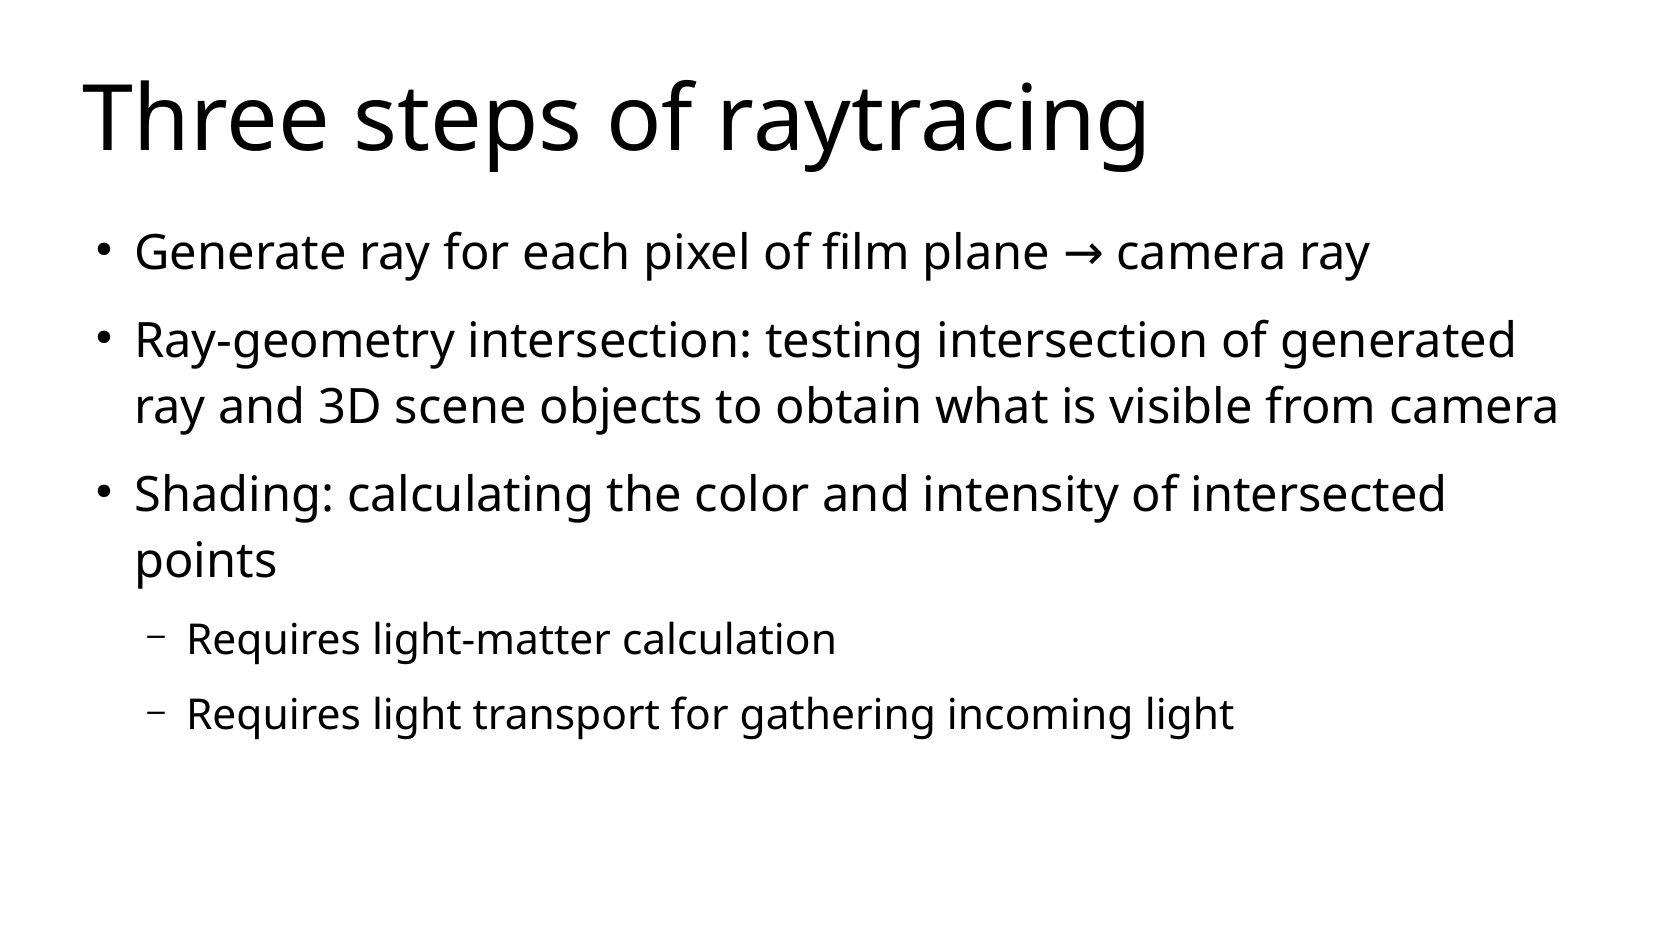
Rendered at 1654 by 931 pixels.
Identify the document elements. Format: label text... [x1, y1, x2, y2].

list Generate ray for each pixel of film plane → camera ray Ray-geometry intersection: testing intersection of generated ray and 3D scene objects to obtain what is visible from camera Shading: calculating the color and intensity of intersected points Requires light-matter calculation Requires light transport for gathering incoming light [82, 217, 1571, 758]
title Three steps of raytracing [82, 37, 1571, 193]
